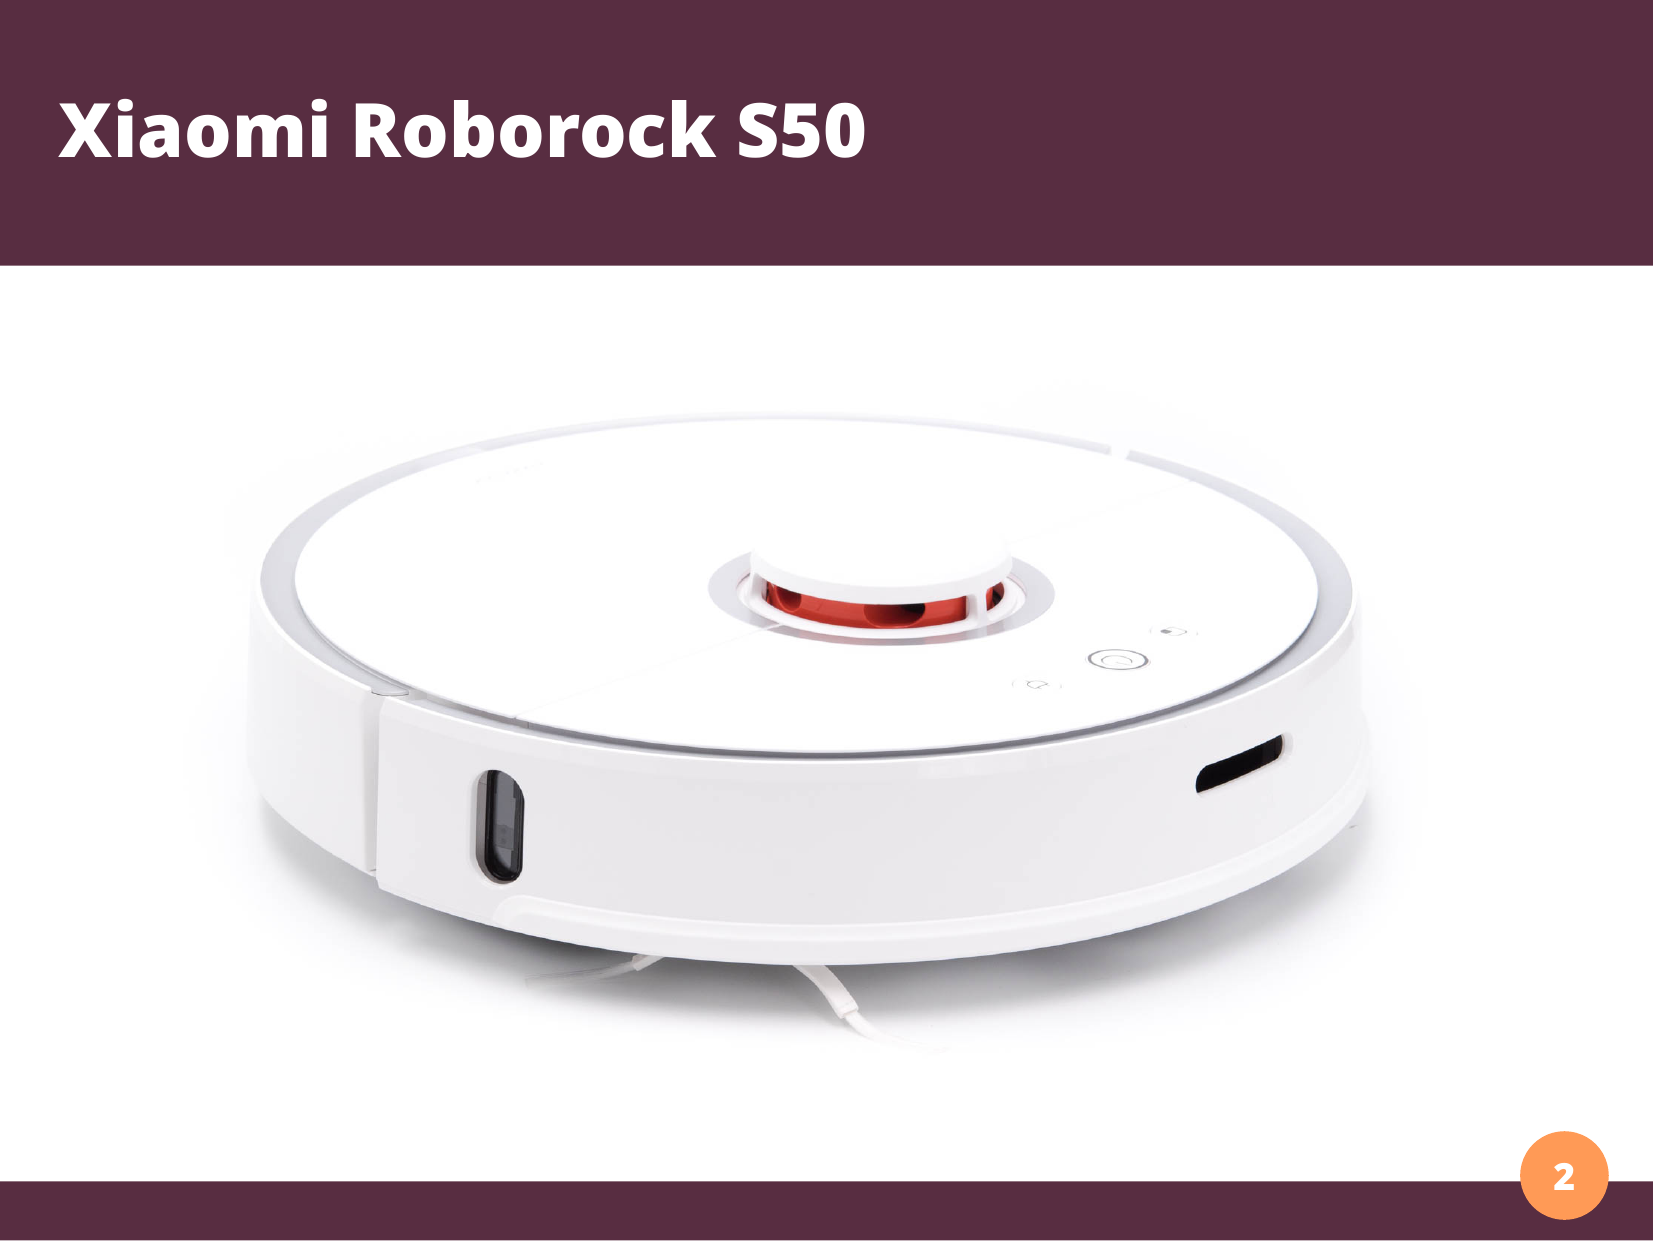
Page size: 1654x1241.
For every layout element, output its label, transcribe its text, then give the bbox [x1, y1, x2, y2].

title Xiaomi Roborock S50 [58, 49, 1594, 207]
picture [105, 339, 1535, 1111]
